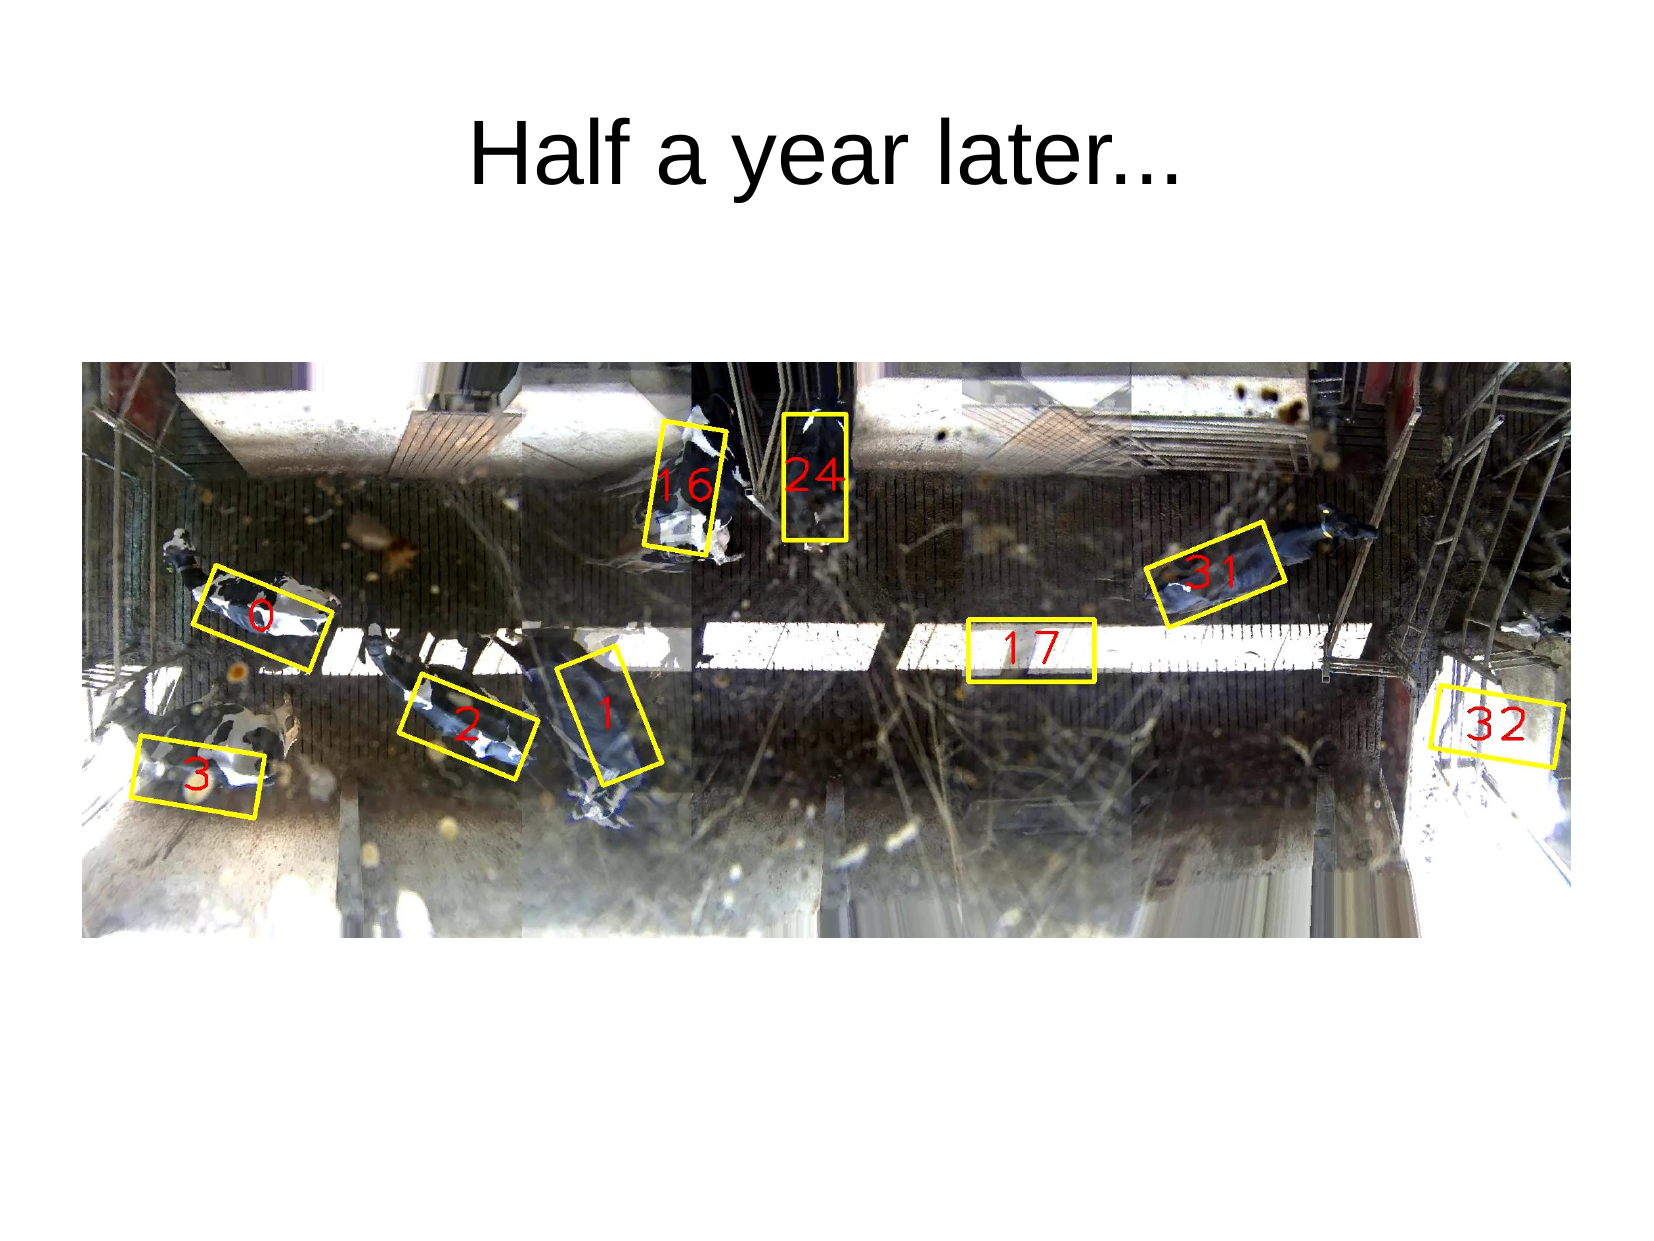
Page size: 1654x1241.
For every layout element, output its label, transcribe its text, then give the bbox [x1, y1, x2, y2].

title Half a year later... [82, 49, 1571, 257]
picture [82, 362, 1571, 938]
